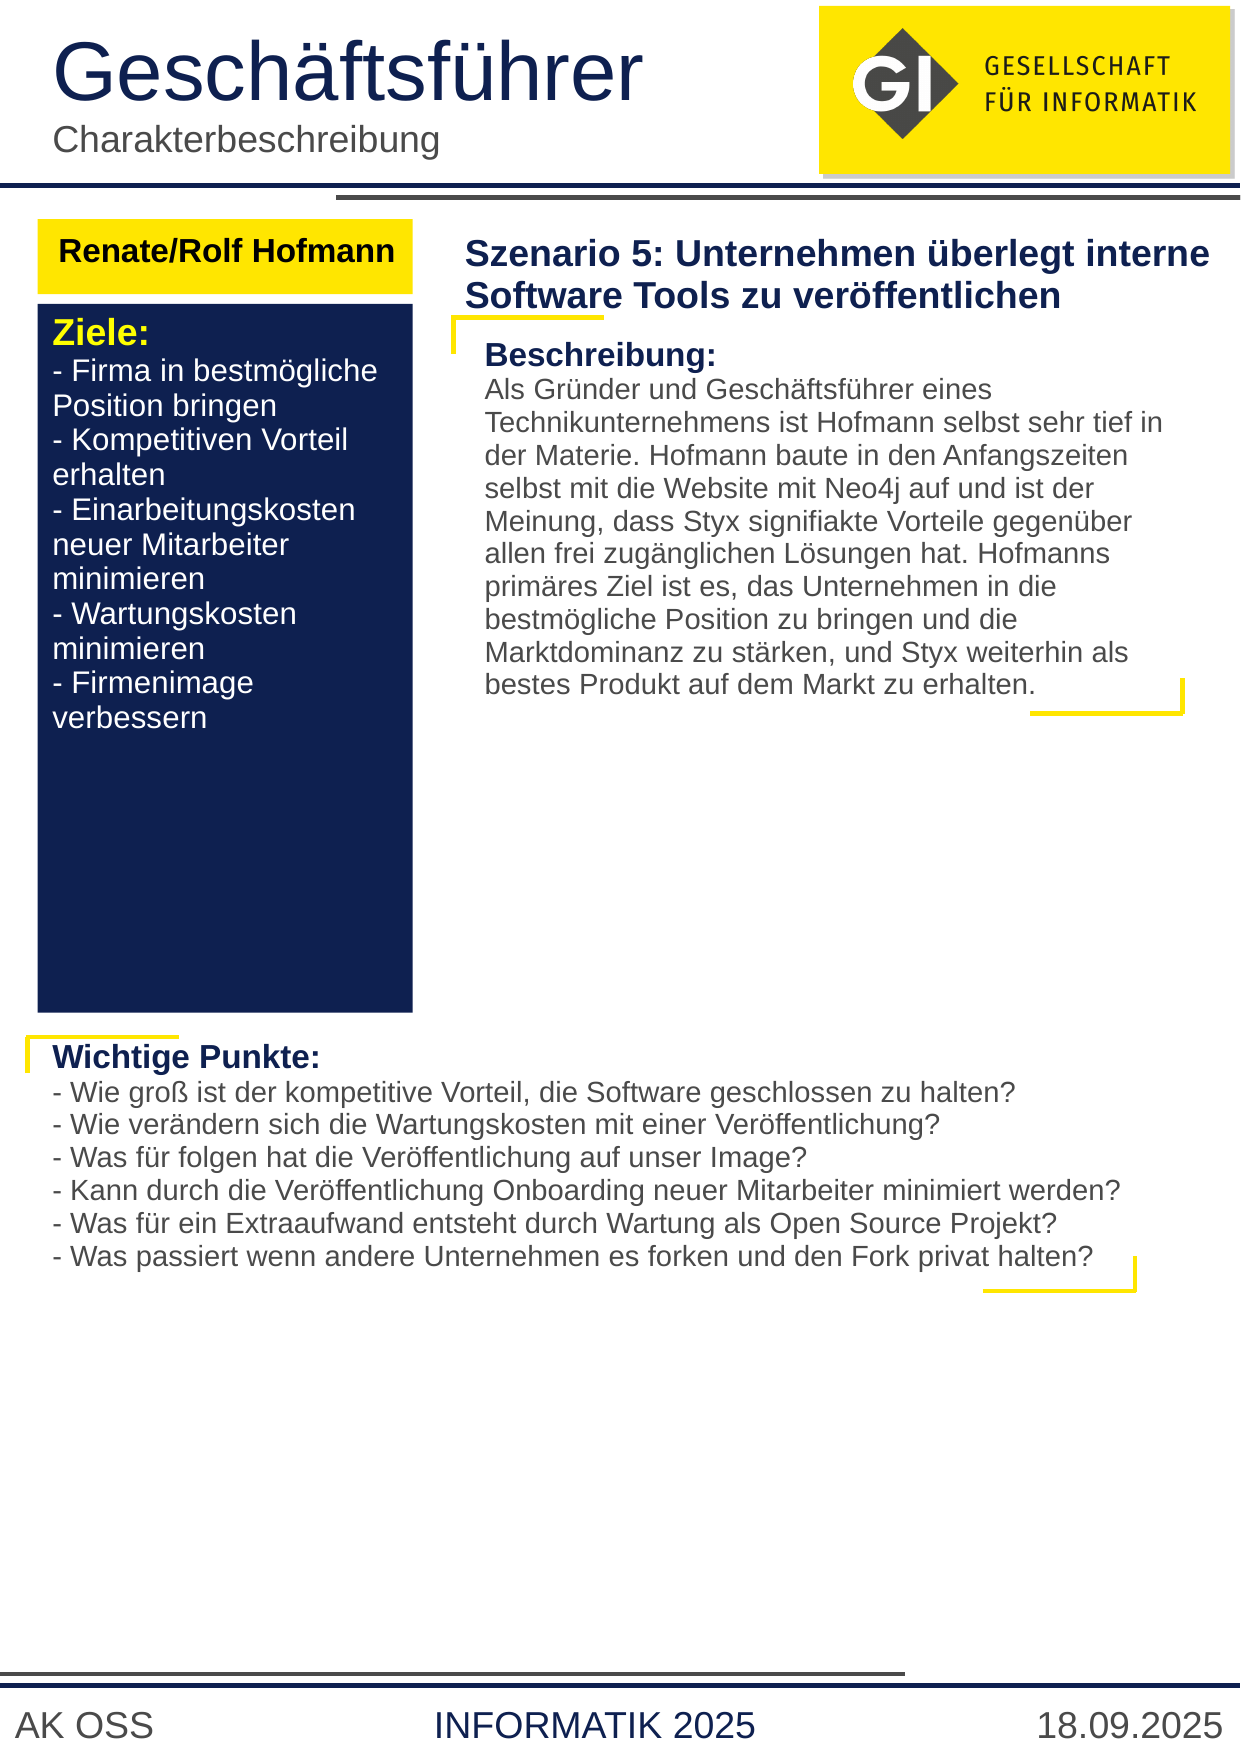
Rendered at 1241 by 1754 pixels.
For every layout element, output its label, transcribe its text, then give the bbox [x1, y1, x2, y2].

text_box [37, 986, 413, 1013]
text_box AK OSS [0, 1697, 170, 1754]
text_box Szenario 5: Unternehmen überlegt interne Software Tools zu veröffentlichen [450, 225, 1238, 324]
text_box Renate/Rolf Hofmann [1, 225, 450, 324]
text_box [37, 219, 413, 225]
text_box Beschreibung: Als Gründer und Geschäftsführer eines Technikunternehmens ist Hofmann selbst sehr tief in der Materie. Hofmann baute in den Anfangszeiten selbst mit die Website mit Neo4j auf und ist der Meinung, dass Styx signifiakte Vorteile gegenüber allen frei zugänglichen Lösungen hat. Hofmanns primäres Ziel ist es, das Unternehmen in die bestmögliche Position zu bringen und die Marktdominanz zu stärken, und Styx weiterhin als bestes Produkt auf dem Markt zu erhalten. [469, 328, 1201, 906]
text_box Geschäftsführer Charakterbeschreibung [37, 18, 788, 169]
text_box INFORMATIK 2025 [419, 1697, 772, 1754]
text_box [819, 5, 1231, 174]
picture [853, 28, 1196, 139]
text_box Wichtige Punkte: - Wie groß ist der kompetitive Vorteil, die Software geschlossen zu halten? - Wie verändern sich die Wartungskosten mit einer Veröffentlichung? - Was für folgen hat die Veröffentlichung auf unser Image? - Kann durch die Veröffentlichung Onboarding neuer Mitarbeiter minimiert werden? - Was für ein Extraaufwand entsteht durch Wartung als Open Source Projekt? - Was passiert wenn andere Unternehmen es forken und den Fork privat halten? [37, 1031, 1168, 1409]
text_box Ziele: - Firma in bestmögliche Position bringen - Kompetitiven Vorteil erhalten - Einarbeitungskosten neuer Mitarbeiter minimieren - Wartungskosten minimieren - Firmenimage verbessern [37, 303, 413, 986]
text_box 18.09.2025 [1021, 1697, 1239, 1754]
